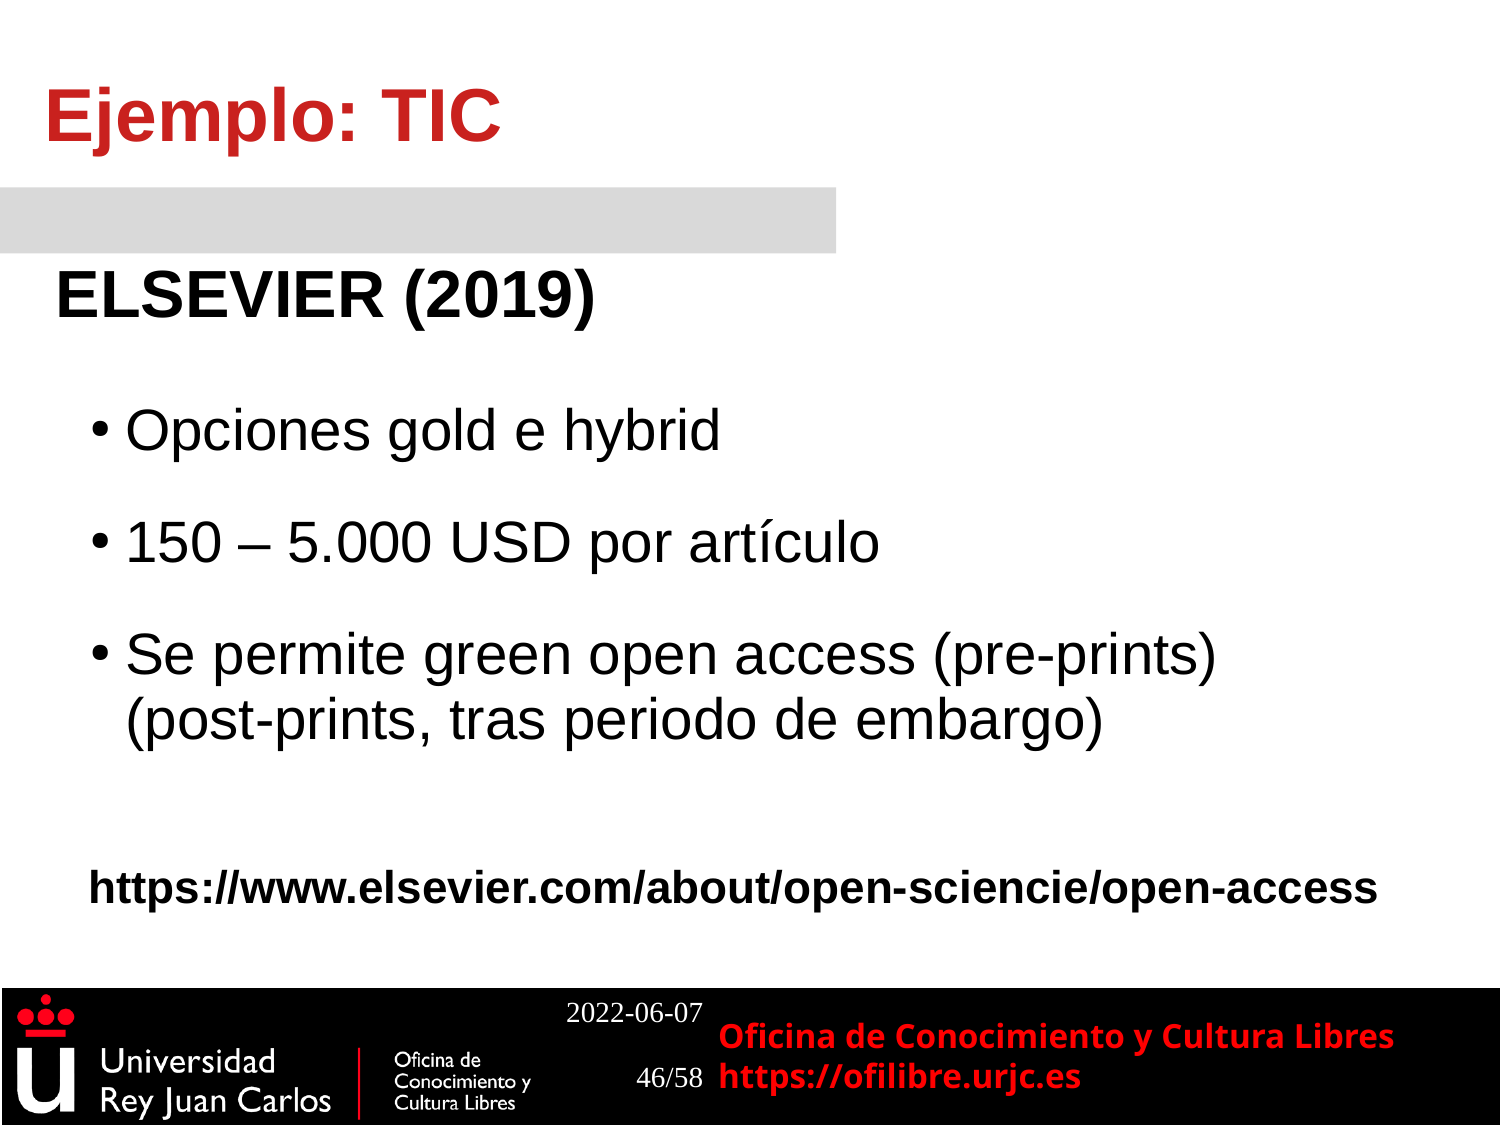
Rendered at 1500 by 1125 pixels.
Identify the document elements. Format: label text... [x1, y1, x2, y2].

picture [17, 994, 531, 1120]
text_box Opciones gold e hybrid 150 – 5.000 USD por artículo Se permite green open access (pre-prints) (post-prints, tras periodo de embargo) [75, 390, 1351, 760]
text_box ELSEVIER (2019) [40, 249, 811, 340]
text_box https://www.elsevier.com/about/open-sciencie/open-access [45, 855, 1396, 922]
title [75, 7, 1425, 196]
text_box Ejemplo: TIC [30, 66, 1036, 249]
